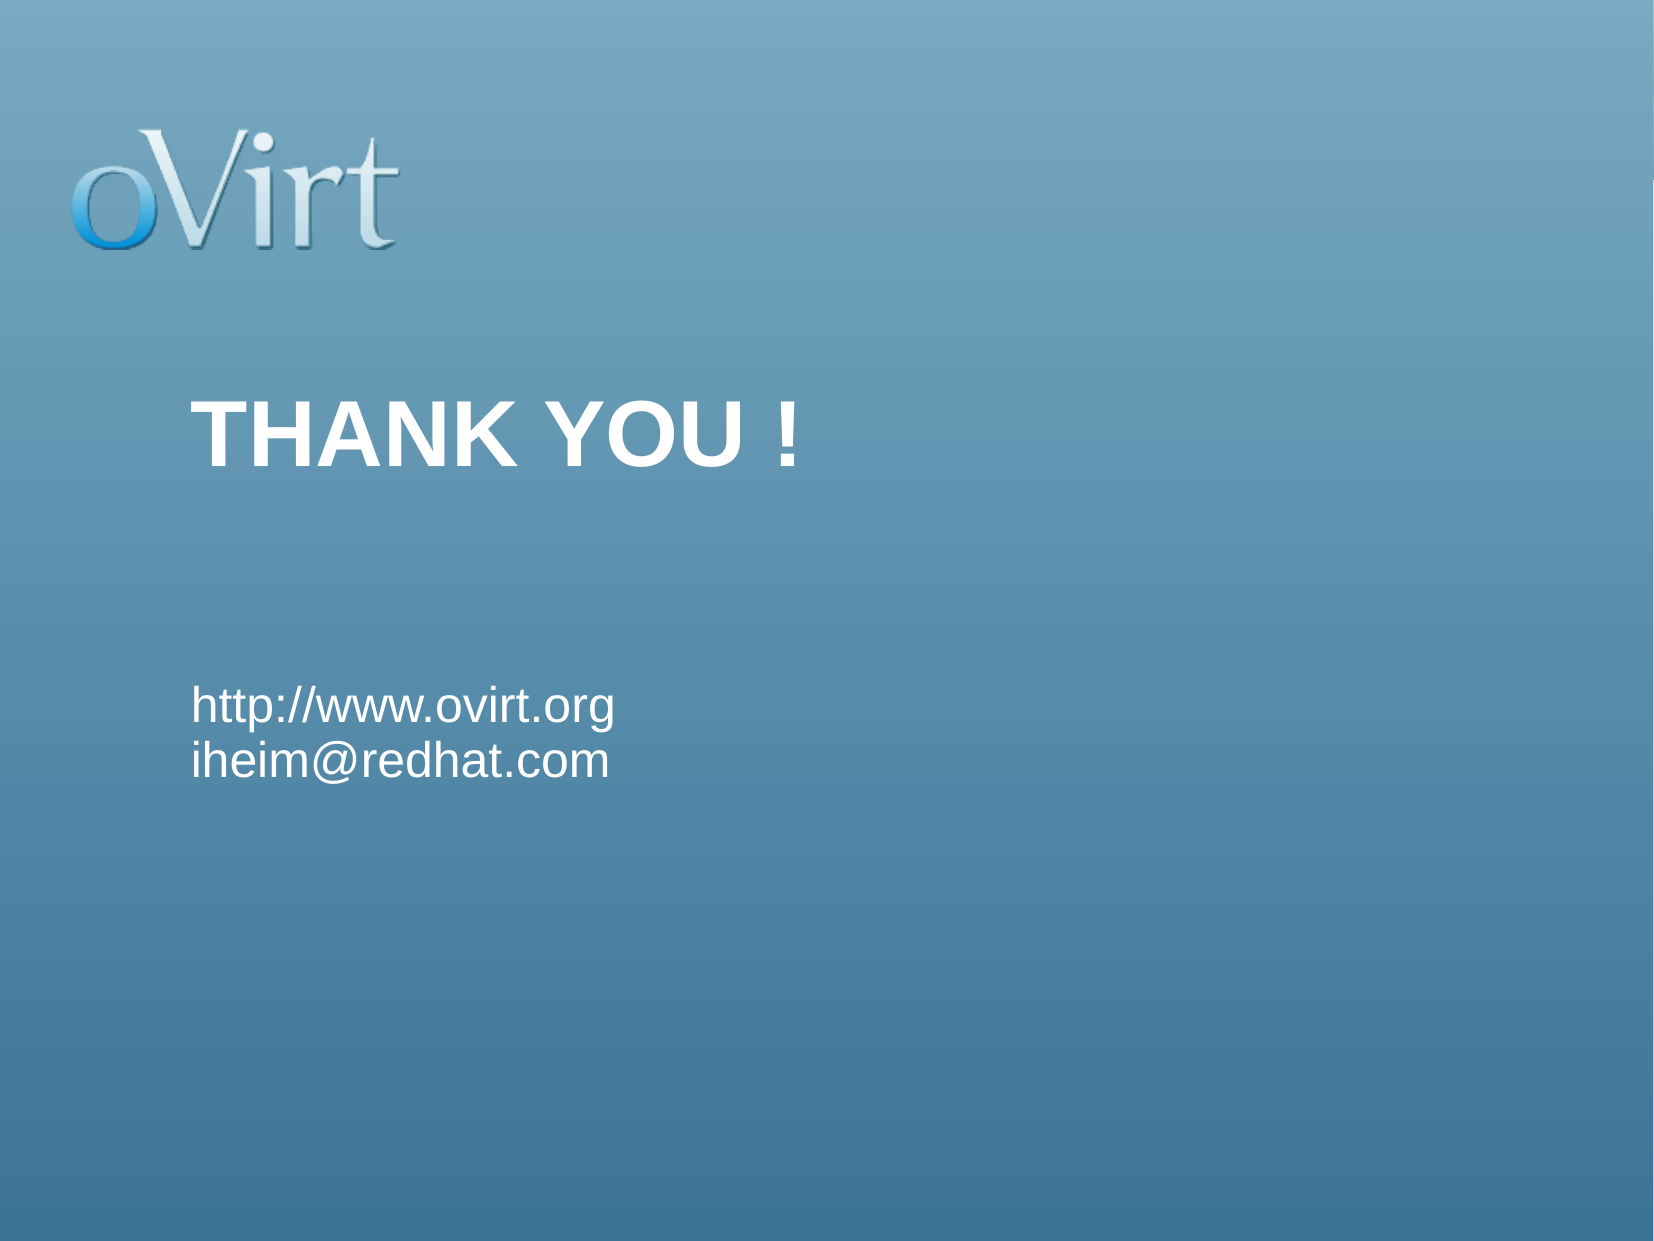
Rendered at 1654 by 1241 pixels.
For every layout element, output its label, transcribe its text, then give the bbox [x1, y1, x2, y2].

text_box http://www.ovirt.org iheim@redhat.com [176, 669, 1549, 908]
picture [0, 0, 1654, 1241]
text_box THANK YOU ! [175, 374, 1549, 510]
